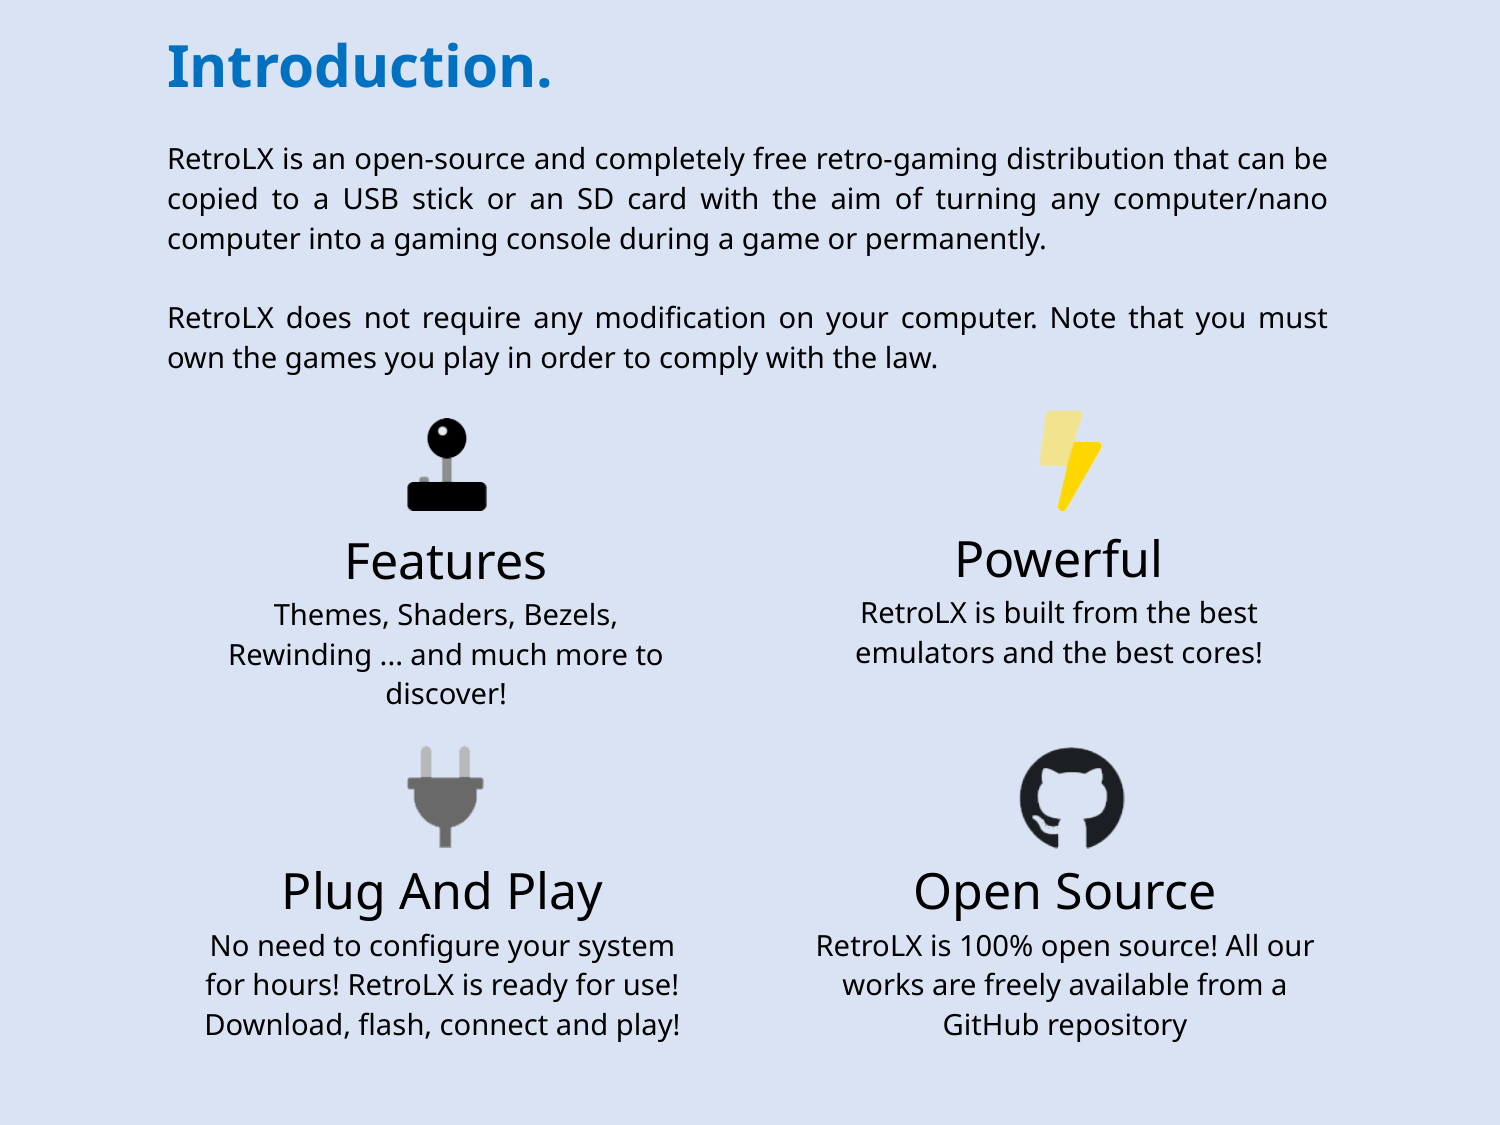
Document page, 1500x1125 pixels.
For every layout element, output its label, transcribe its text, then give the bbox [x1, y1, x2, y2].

text_box Introduction. RetroLX is an open-source and completely free retro-gaming distribution that can be copied to a USB stick or an SD card with the aim of turning any computer/nano computer into a gaming console during a game or permanently. RetroLX does not require any modification on your computer. Note that you must own the games you play in order to comply with the law. [152, 18, 1348, 384]
text_box Powerful RetroLX is built from the best emulators and the best cores! [840, 516, 1290, 744]
picture [407, 745, 484, 848]
picture [1019, 747, 1125, 849]
picture [407, 418, 487, 511]
text_box Features Themes, Shaders, Bezels, Rewinding ... and much more to discover! [213, 518, 704, 726]
text_box Plug And Play No need to configure your system for hours! RetroLX is ready for use! Download, flash, connect and play! [189, 848, 720, 1077]
text_box Open Source RetroLX is 100% open source! All our works are freely available from a GitHub repository [800, 848, 1331, 1096]
picture [1038, 410, 1103, 511]
